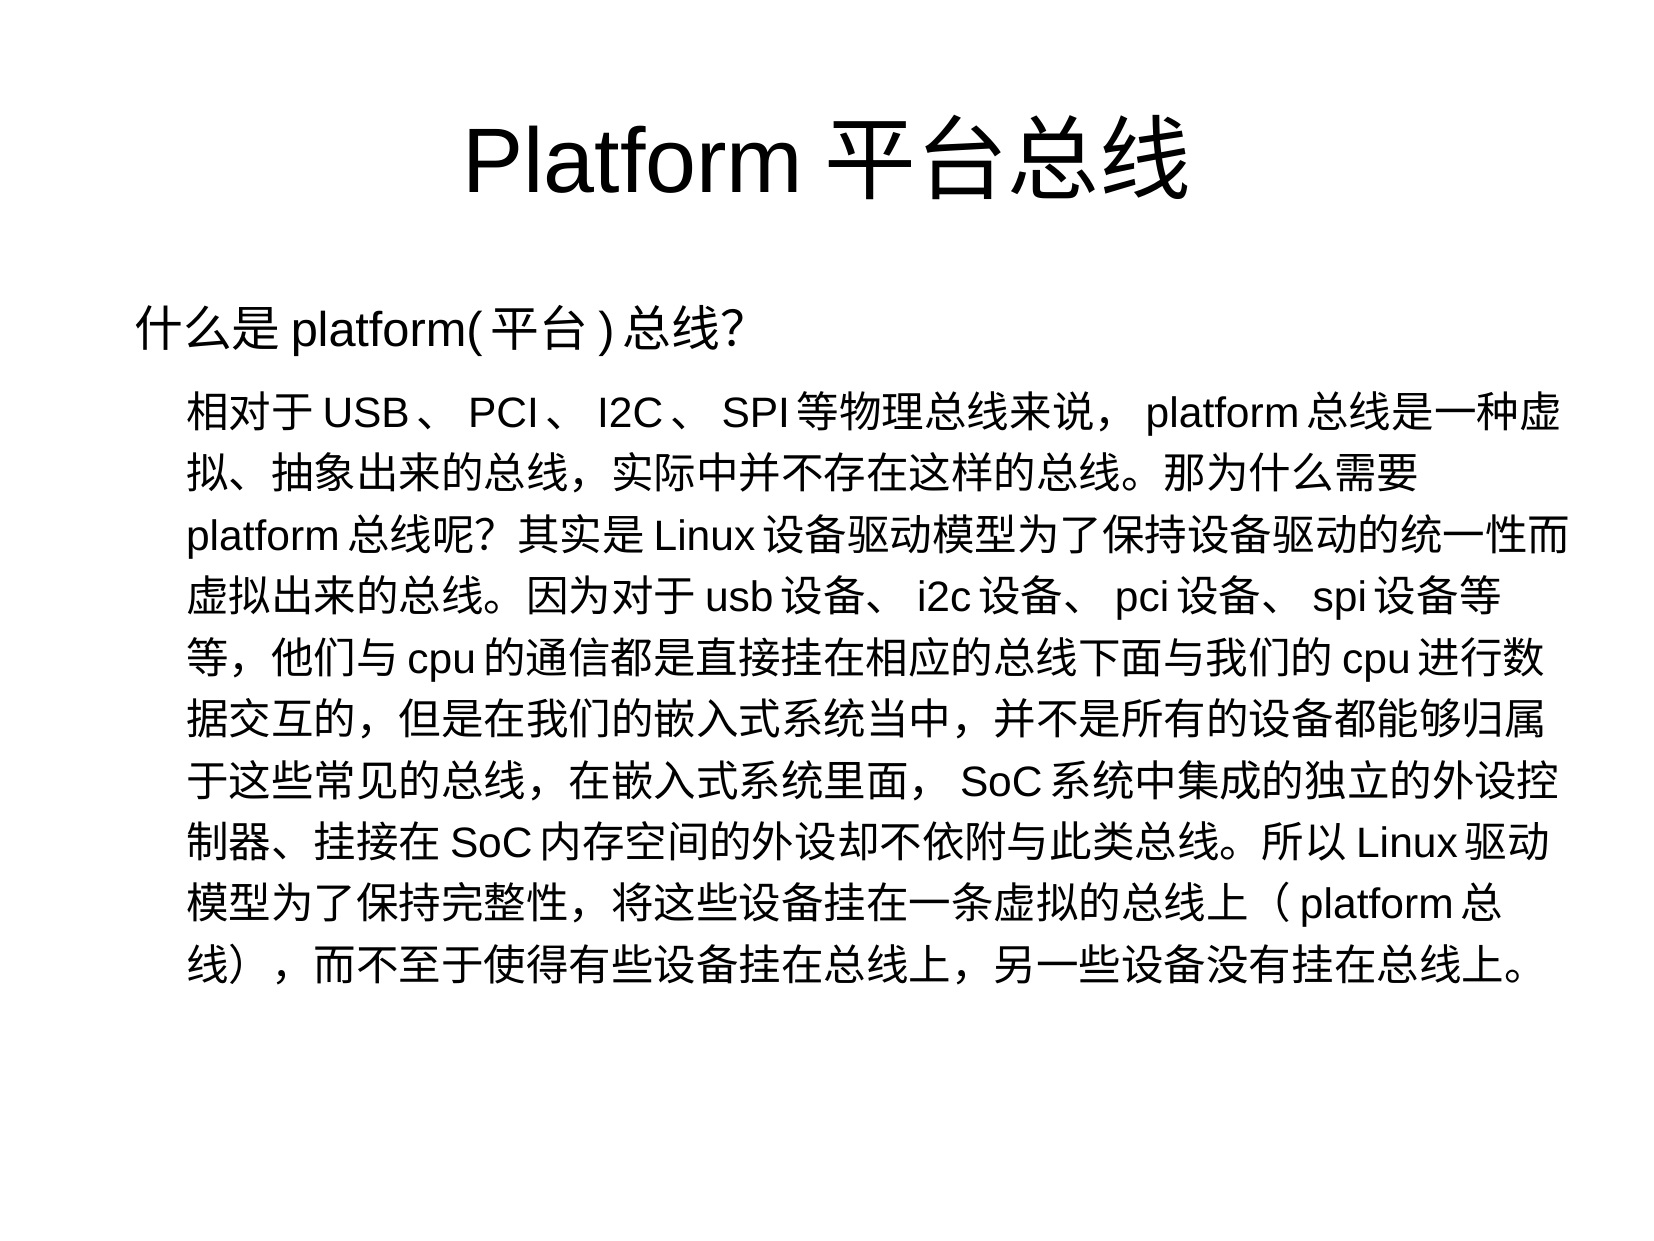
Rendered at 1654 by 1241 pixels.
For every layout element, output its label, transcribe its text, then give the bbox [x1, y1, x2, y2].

list 什么是platform(平台)总线？ 相对于USB、PCI、I2C、SPI等物理总线来说，platform总线是一种虚拟、抽象出来的总线，实际中并不存在这样的总线。那为什么需要platform总线呢？其实是Linux设备驱动模型为了保持设备驱动的统一性而虚拟出来的总线。因为对于usb设备、i2c设备、pci设备、spi设备等等，他们与cpu的通信都是直接挂在相应的总线下面与我们的cpu进行数据交互的，但是在我们的嵌入式系统当中，并不是所有的设备都能够归属于这些常见的总线，在嵌入式系统里面，SoC系统中集成的独立的外设控制器、挂接在SoC内存空间的外设却不依附与此类总线。所以Linux驱动模型为了保持完整性，将这些设备挂在一条虚拟的总线上（platform总线），而不至于使得有些设备挂在总线上，另一些设备没有挂在总线上。 [82, 290, 1571, 1010]
title Platform平台总线 [82, 49, 1571, 257]
